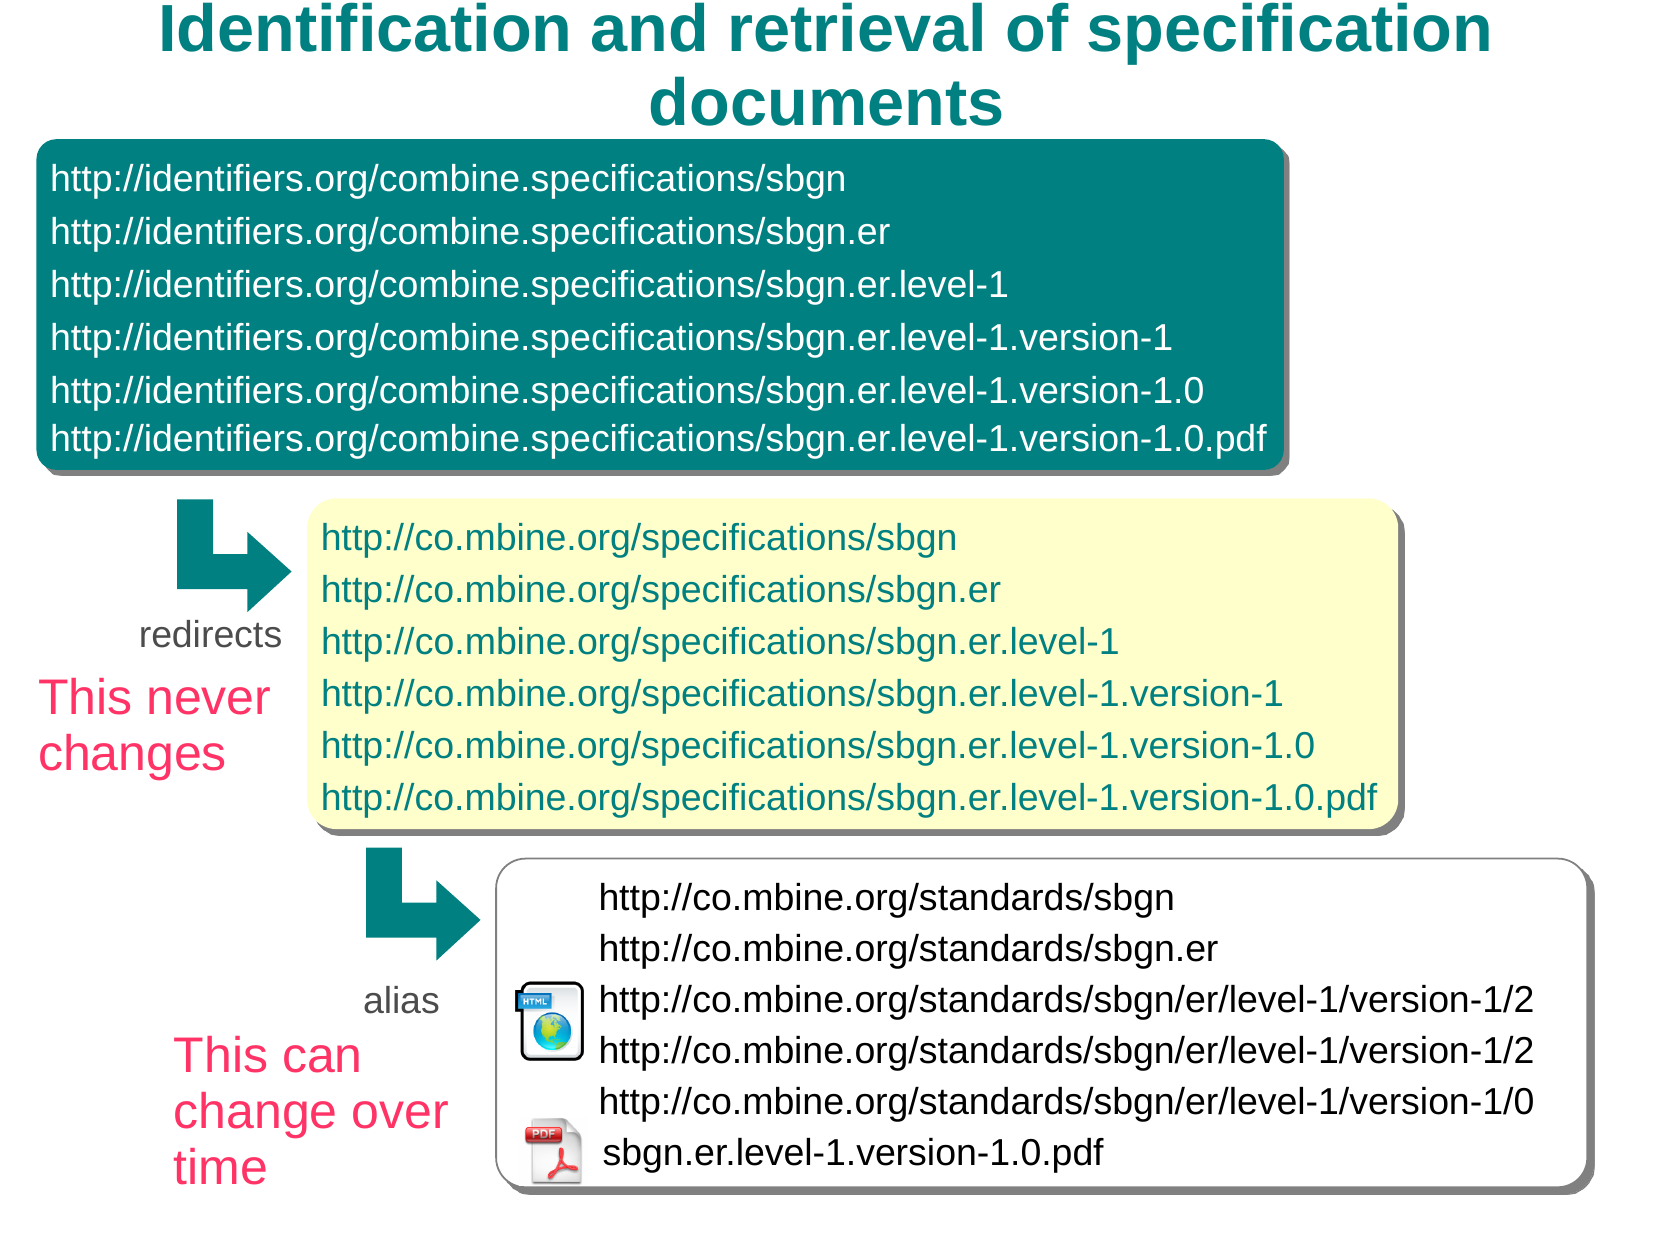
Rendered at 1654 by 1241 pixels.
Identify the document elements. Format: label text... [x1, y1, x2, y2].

text_box redirects [124, 606, 298, 664]
text_box http://co.mbine.org/specifications/sbgn.er.level-1.version-1.0.pdf [306, 768, 1393, 826]
text_box http://co.mbine.org/specifications/sbgn.er.level-1.version-1.0 [306, 716, 1331, 774]
text_box This can change over time [159, 1020, 464, 1203]
text_box [313, 498, 1399, 817]
text_box http://co.mbine.org/standards/sbgn/er/level-1/version-1/0 [583, 1073, 1550, 1131]
text_box http://identifiers.org/combine.specifications/sbgn.er [35, 202, 906, 260]
text_box http://identifiers.org/combine.specifications/sbgn.er.level-1.version-1.0 [35, 362, 1220, 420]
text_box http://co.mbine.org/standards/sbgn [583, 869, 1190, 927]
text_box sbgn.er.level-1.version-1.0.pdf [587, 1124, 1119, 1182]
text_box [177, 499, 292, 606]
text_box http://co.mbine.org/standards/sbgn/er/level-1/version-1/2 [583, 1022, 1550, 1073]
text_box This never changes [23, 662, 287, 789]
text_box http://identifiers.org/combine.specifications/sbgn.er.level-1.version-1.0.pdf [35, 409, 1283, 467]
text_box [496, 858, 1588, 1188]
text_box alias [348, 972, 455, 1020]
text_box http://co.mbine.org/specifications/sbgn.er.level-1 [306, 612, 1135, 670]
picture [512, 981, 592, 1061]
picture [519, 1117, 588, 1186]
text_box [323, 826, 1382, 830]
text_box http://co.mbine.org/standards/sbgn.er [583, 920, 1234, 971]
text_box http://co.mbine.org/specifications/sbgn.er [306, 561, 1017, 612]
text_box [39, 139, 1284, 456]
text_box http://identifiers.org/combine.specifications/sbgn.er.level-1.version-1 [35, 309, 1189, 367]
text_box http://identifiers.org/combine.specifications/sbgn [35, 149, 862, 207]
text_box http://co.mbine.org/standards/sbgn/er/level-1/version-1/2 [583, 971, 1550, 1022]
text_box http://identifiers.org/combine.specifications/sbgn.er.level-1 [35, 256, 1025, 313]
text_box http://co.mbine.org/specifications/sbgn.er.level-1.version-1 [306, 664, 1300, 722]
text_box [366, 847, 481, 961]
title Identification and retrieval of specification documents [0, 0, 1654, 141]
text_box http://co.mbine.org/specifications/sbgn [306, 509, 973, 566]
